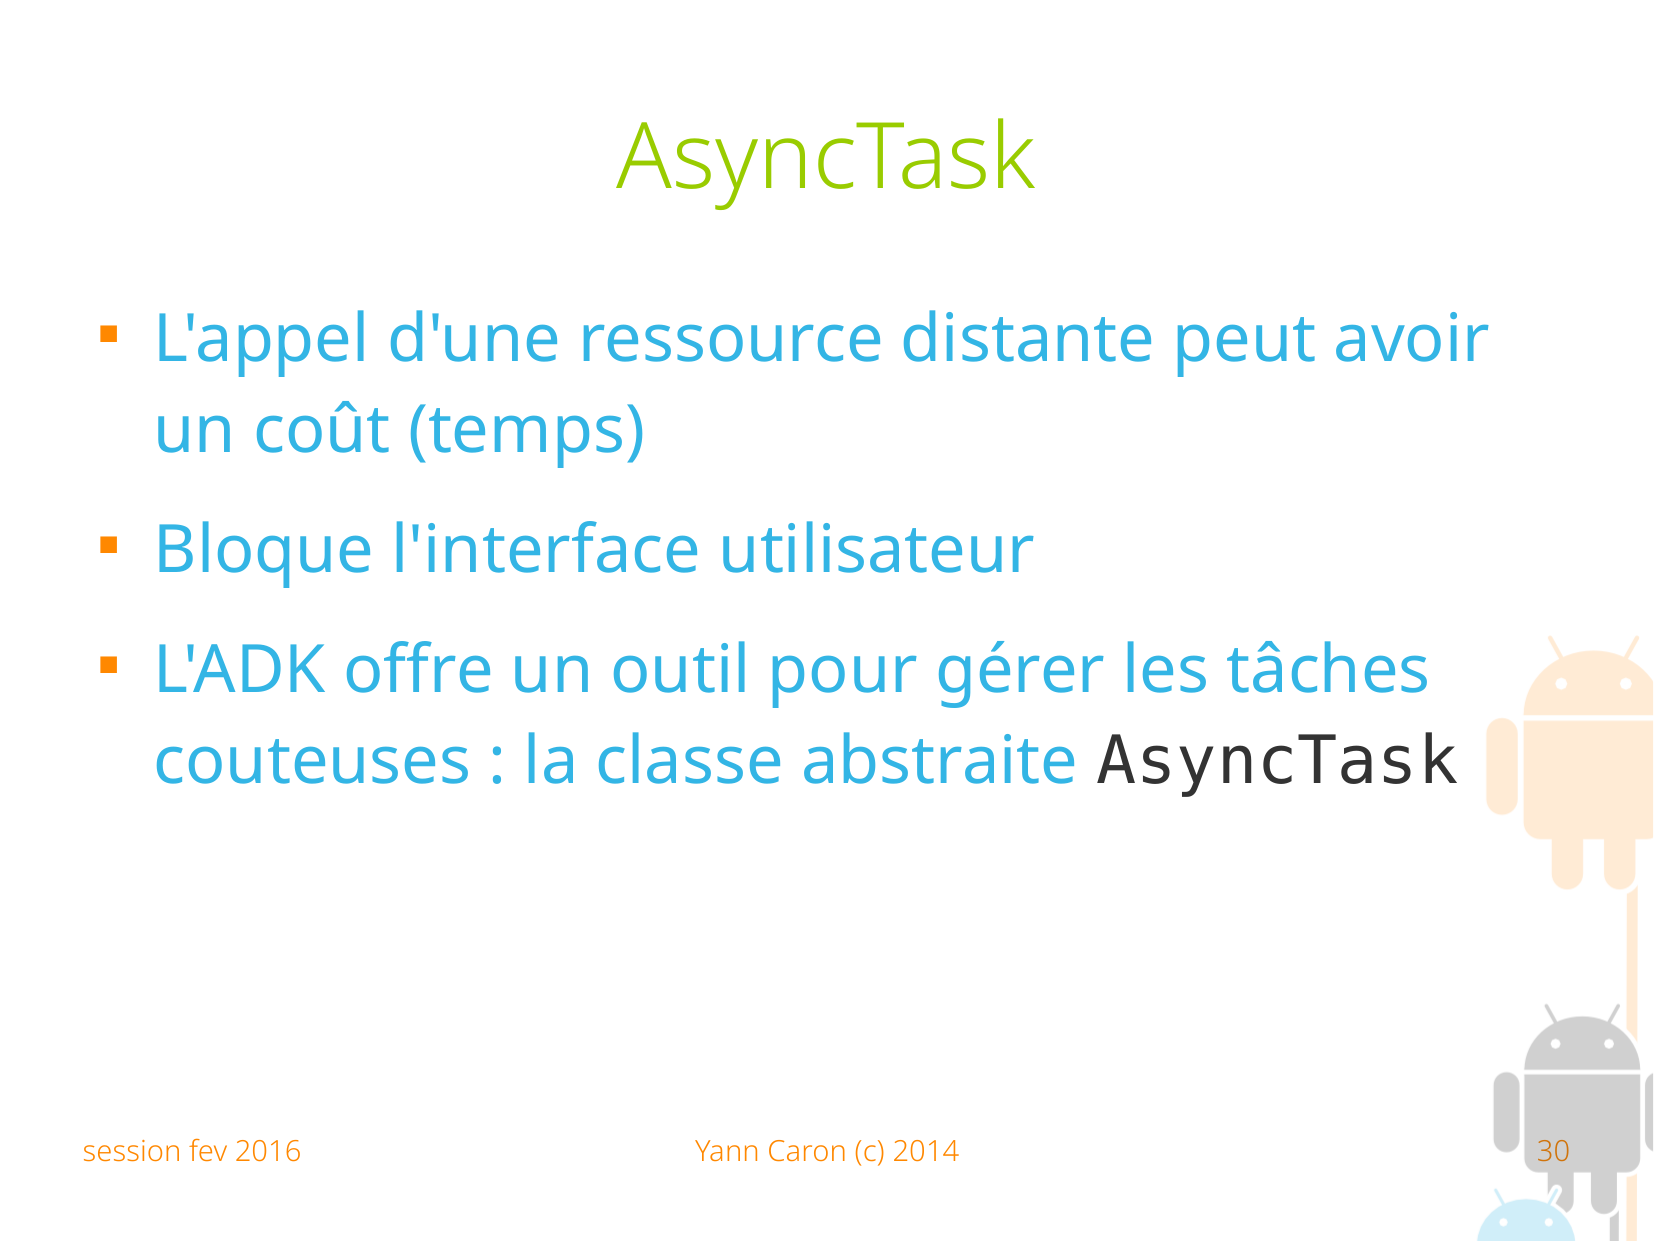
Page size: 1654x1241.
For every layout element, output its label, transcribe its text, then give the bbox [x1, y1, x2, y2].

picture [240, 423, 1654, 1241]
title AsyncTask [82, 49, 1571, 257]
list L'appel d'une ressource distante peut avoir un coût (temps) Bloque l'interface utilisateur L'ADK offre un outil pour gérer les tâches couteuses : la classe abstraite AsyncTask [82, 290, 1571, 1010]
